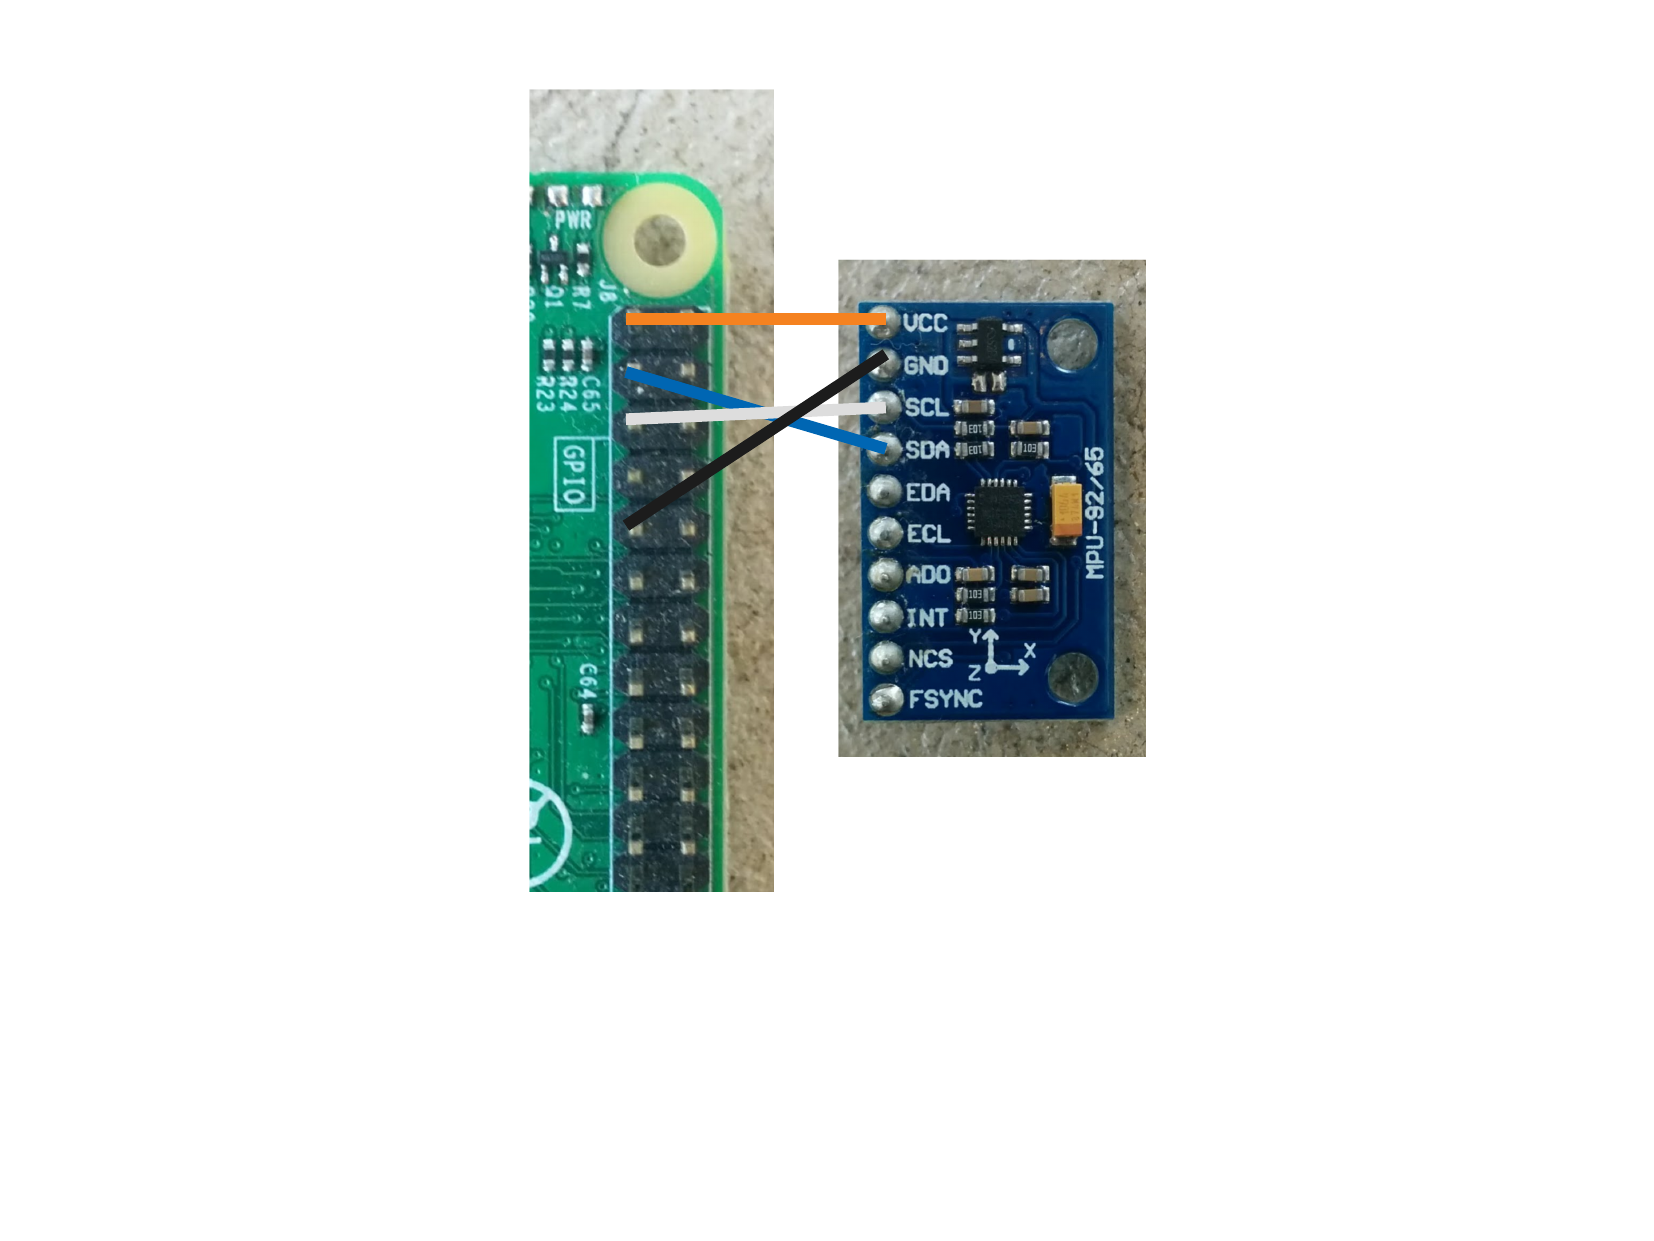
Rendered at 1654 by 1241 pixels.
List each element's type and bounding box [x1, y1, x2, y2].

picture [838, 259, 1146, 757]
picture [529, 89, 774, 892]
